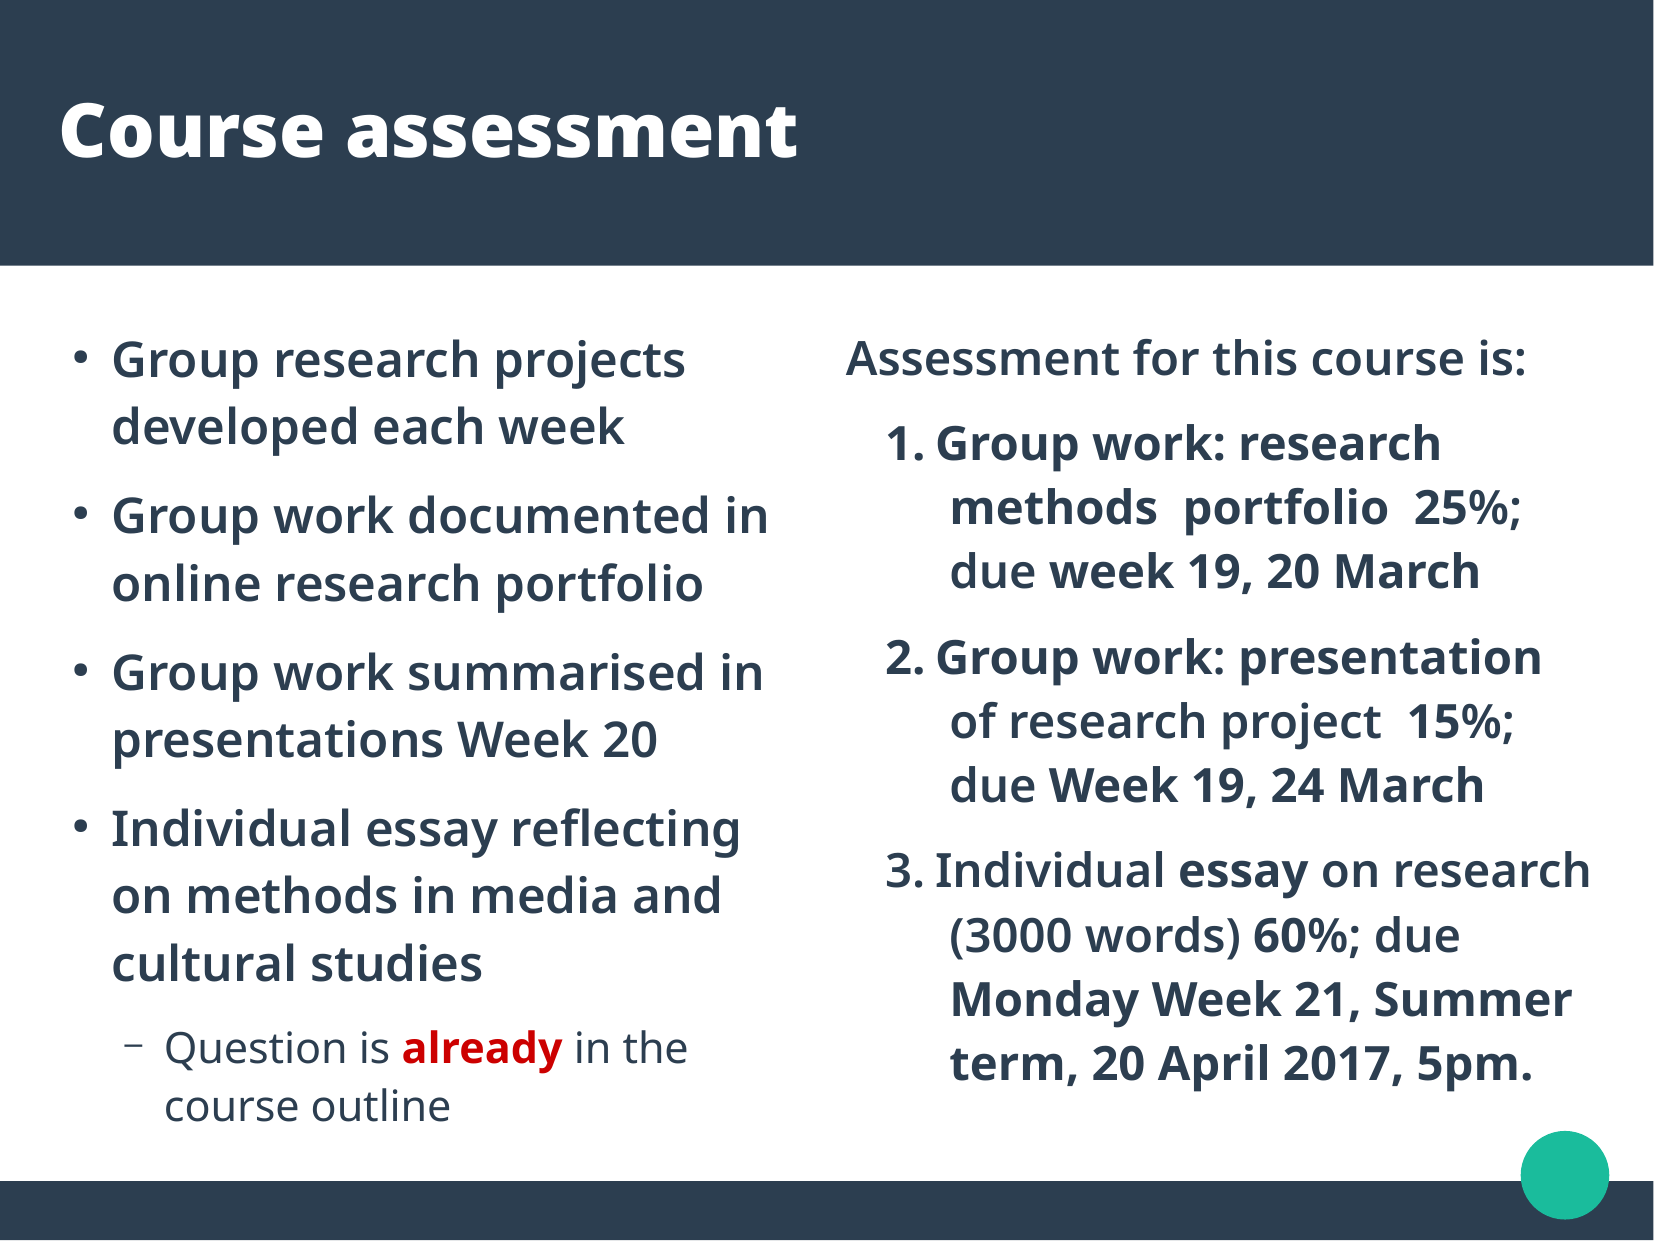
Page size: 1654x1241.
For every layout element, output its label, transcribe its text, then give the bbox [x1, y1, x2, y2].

list Group research projects developed each week Group work documented in online research portfolio Group work summarised in presentations Week 20 Individual essay reflecting on methods in media and cultural studies Question is already in the course outline [59, 324, 809, 1152]
list Assessment for this course is: Group work: research methods portfolio 25%; due week 19, 20 March Group work: presentation of research project 15%; due Week 19, 24 March Individual essay on research (3000 words) 60%; due Monday Week 21, Summer term, 20 April 2017, 5pm. [845, 324, 1596, 1152]
title Course assessment [59, 49, 1595, 207]
